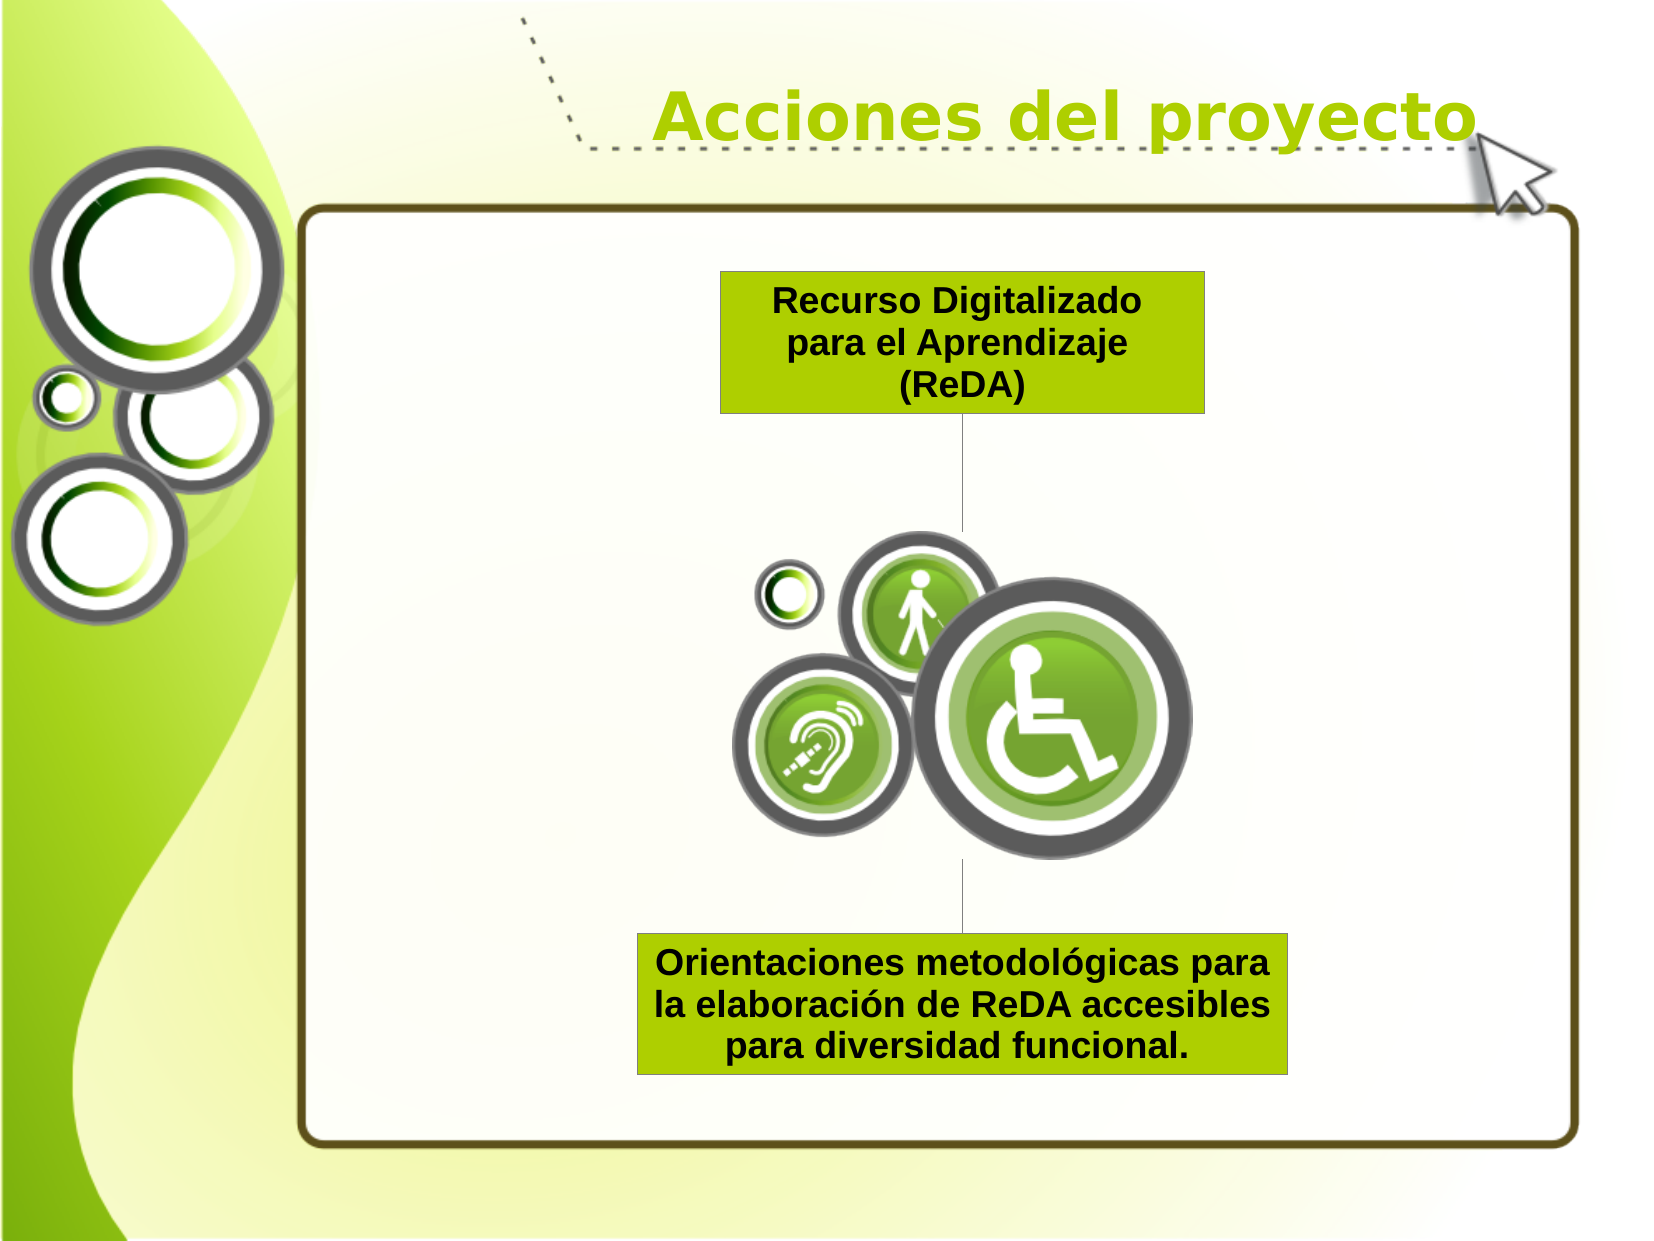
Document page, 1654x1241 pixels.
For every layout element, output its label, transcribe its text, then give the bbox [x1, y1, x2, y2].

picture [0, 0, 1654, 1241]
text_box Recurso Digitalizado para el Aprendizaje (ReDA) [720, 271, 1205, 414]
text_box Orientaciones metodológicas para la elaboración de ReDA accesibles para diversidad funcional. [637, 933, 1288, 1075]
text_box Acciones del proyecto [584, 70, 1495, 164]
